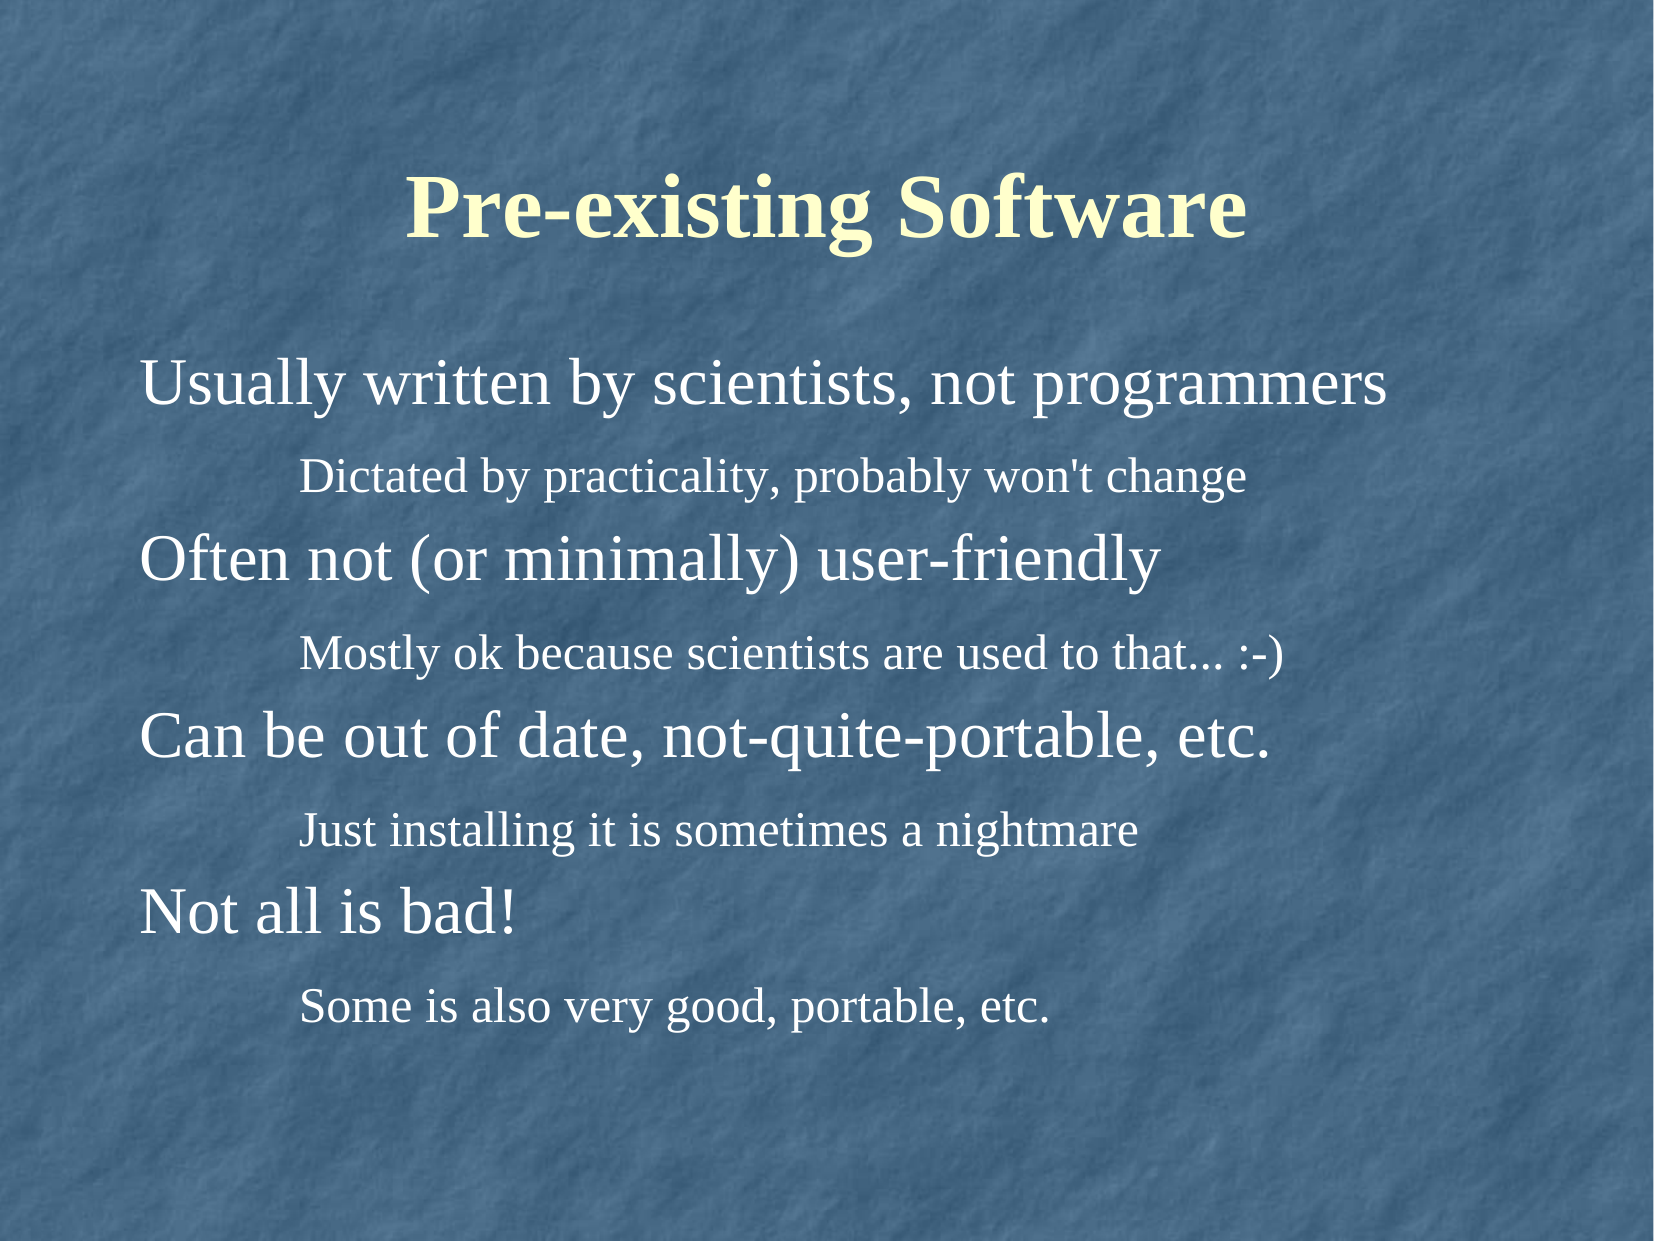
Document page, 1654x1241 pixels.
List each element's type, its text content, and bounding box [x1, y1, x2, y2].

title Pre-existing Software [121, 102, 1534, 311]
picture [0, 0, 1654, 1241]
list Usually written by scientists, not programmers Dictated by practicality, probably won't change Often not (or minimally) user-friendly Mostly ok because scientists are used to that... :-) Can be out of date, not-quite-portable, etc. Just installing it is sometimes a nightmare Not all is bad! Some is also very good, portable, etc. [121, 344, 1534, 1161]
